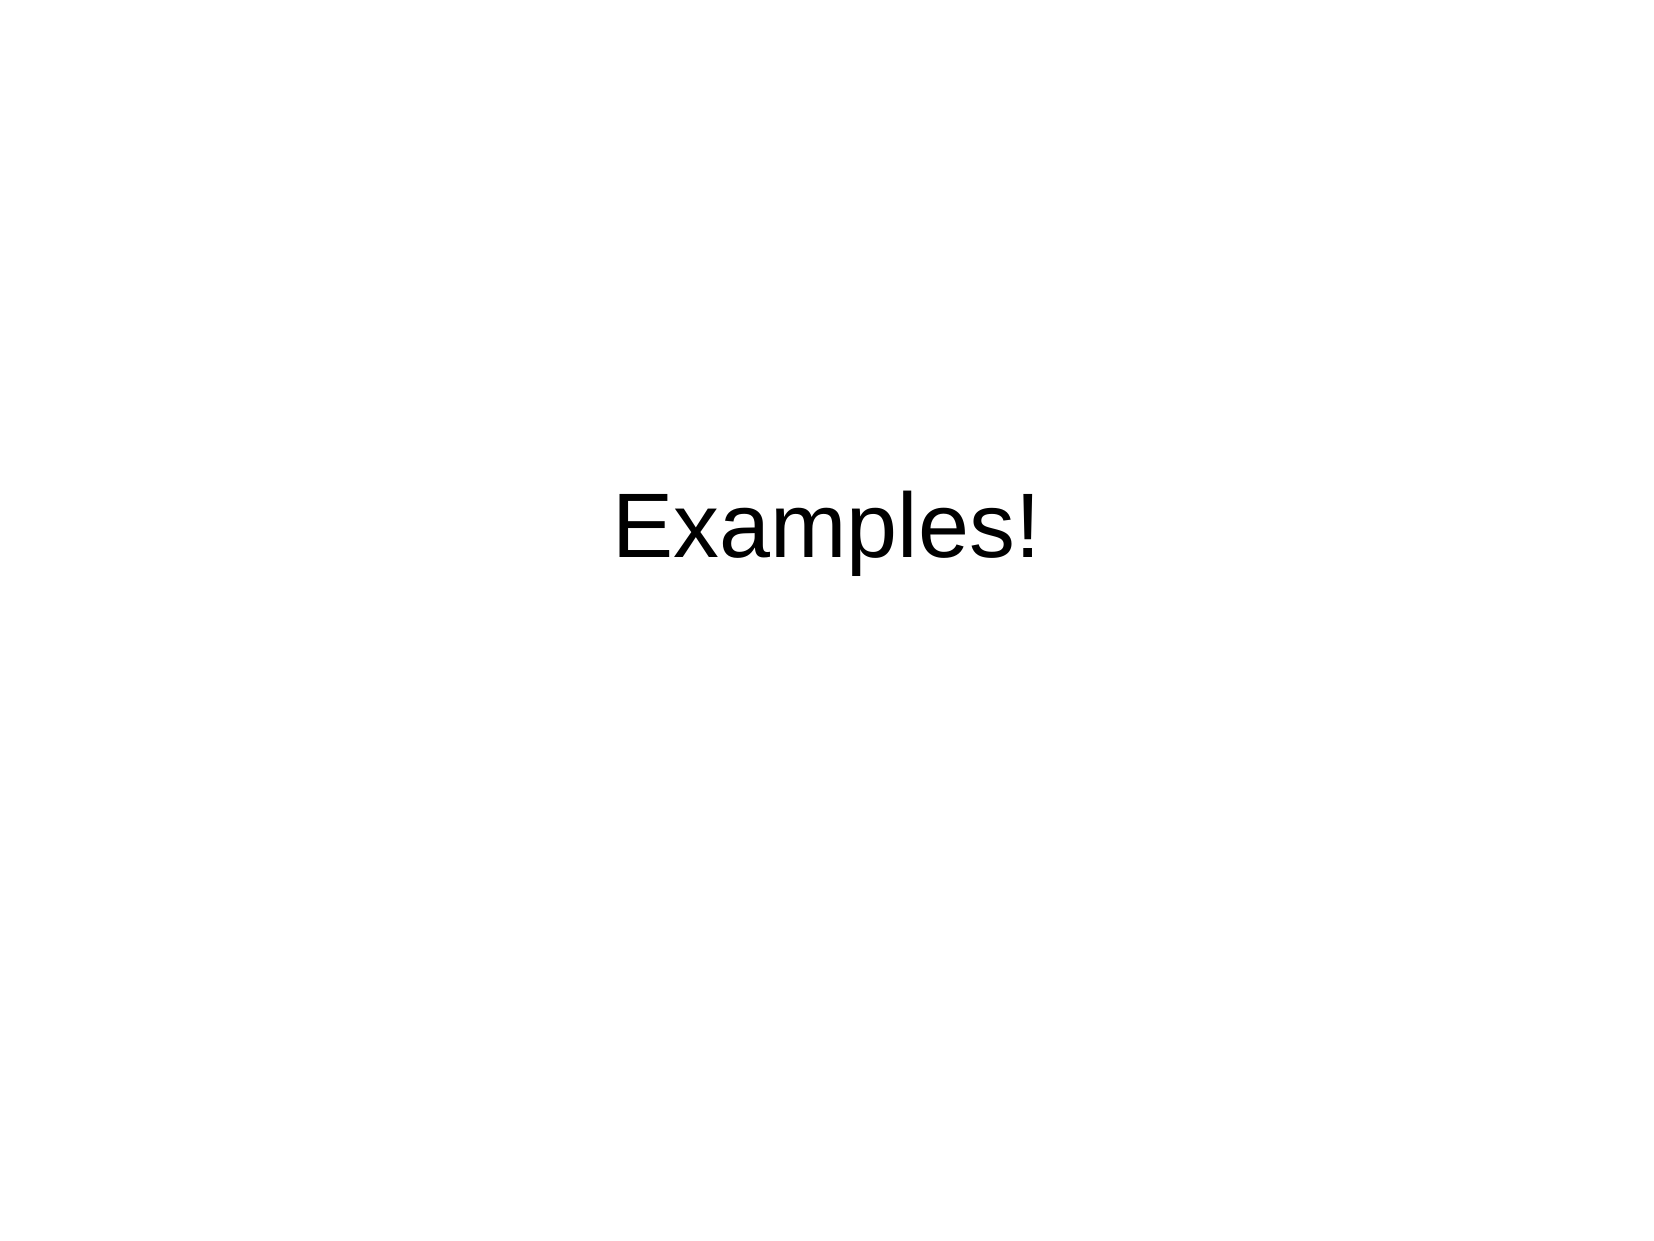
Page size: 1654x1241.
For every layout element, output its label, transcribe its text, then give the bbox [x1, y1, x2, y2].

title Examples! [82, 47, 1571, 1004]
